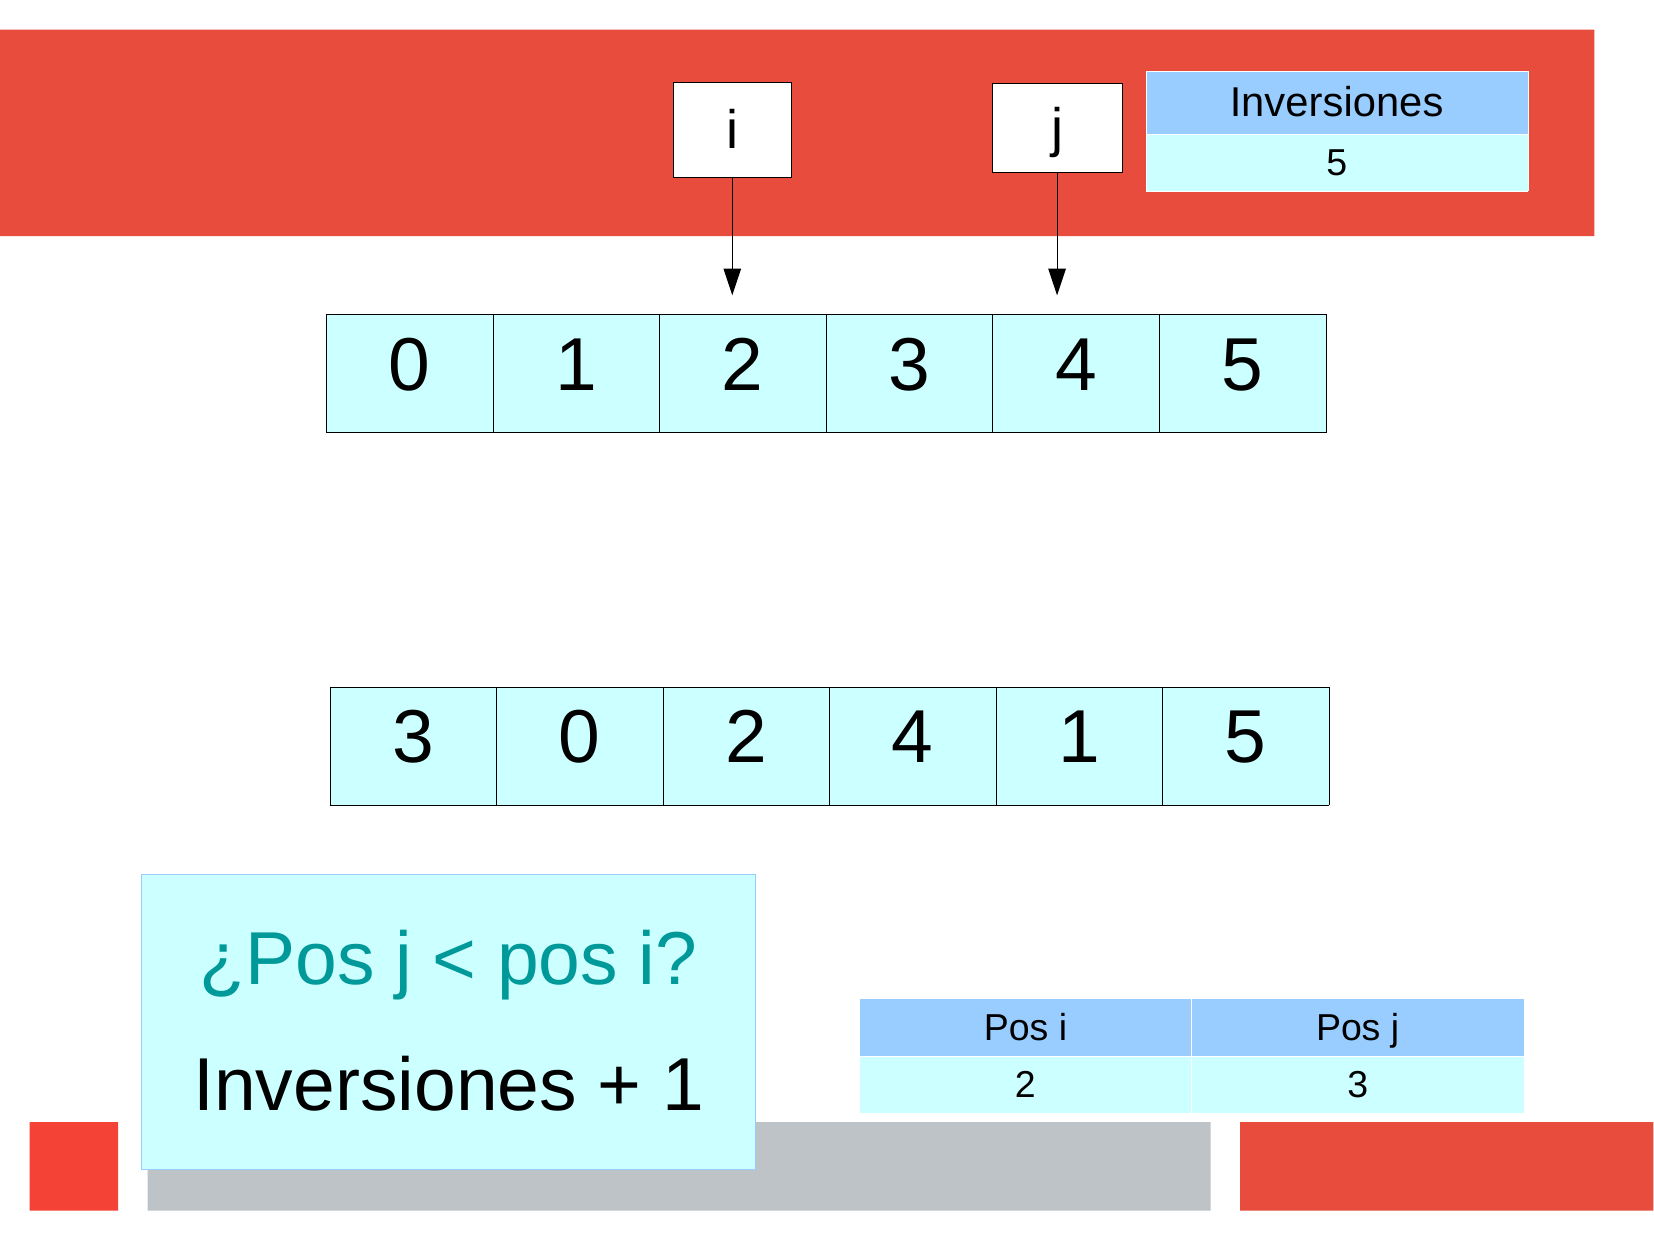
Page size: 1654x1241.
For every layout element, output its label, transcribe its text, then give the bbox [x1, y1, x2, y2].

table_header 1 [494, 315, 659, 432]
table_header 1 [997, 688, 1162, 805]
text_box ¿Pos j < pos i? Inversiones + 1 [141, 874, 756, 1170]
table_header 3 [827, 315, 992, 432]
table_header 4 [830, 688, 996, 805]
table_header 5 [1160, 315, 1326, 432]
table_header Pos j [1192, 999, 1524, 1056]
table_header 0 [497, 688, 663, 805]
table_cell 3 [1192, 1057, 1524, 1113]
table_header 5 [1163, 688, 1329, 805]
table_header 3 [331, 688, 496, 805]
table_cell 5 [1147, 135, 1528, 191]
table_header 4 [993, 315, 1159, 432]
table_header 2 [660, 315, 826, 432]
table_header 0 [327, 315, 493, 432]
table_header 2 [664, 688, 829, 805]
table_cell 2 [860, 1057, 1191, 1113]
table_header Pos i [860, 999, 1191, 1056]
text_box j [992, 83, 1123, 173]
table_header Inversiones [1147, 72, 1528, 134]
text_box i [673, 82, 792, 178]
